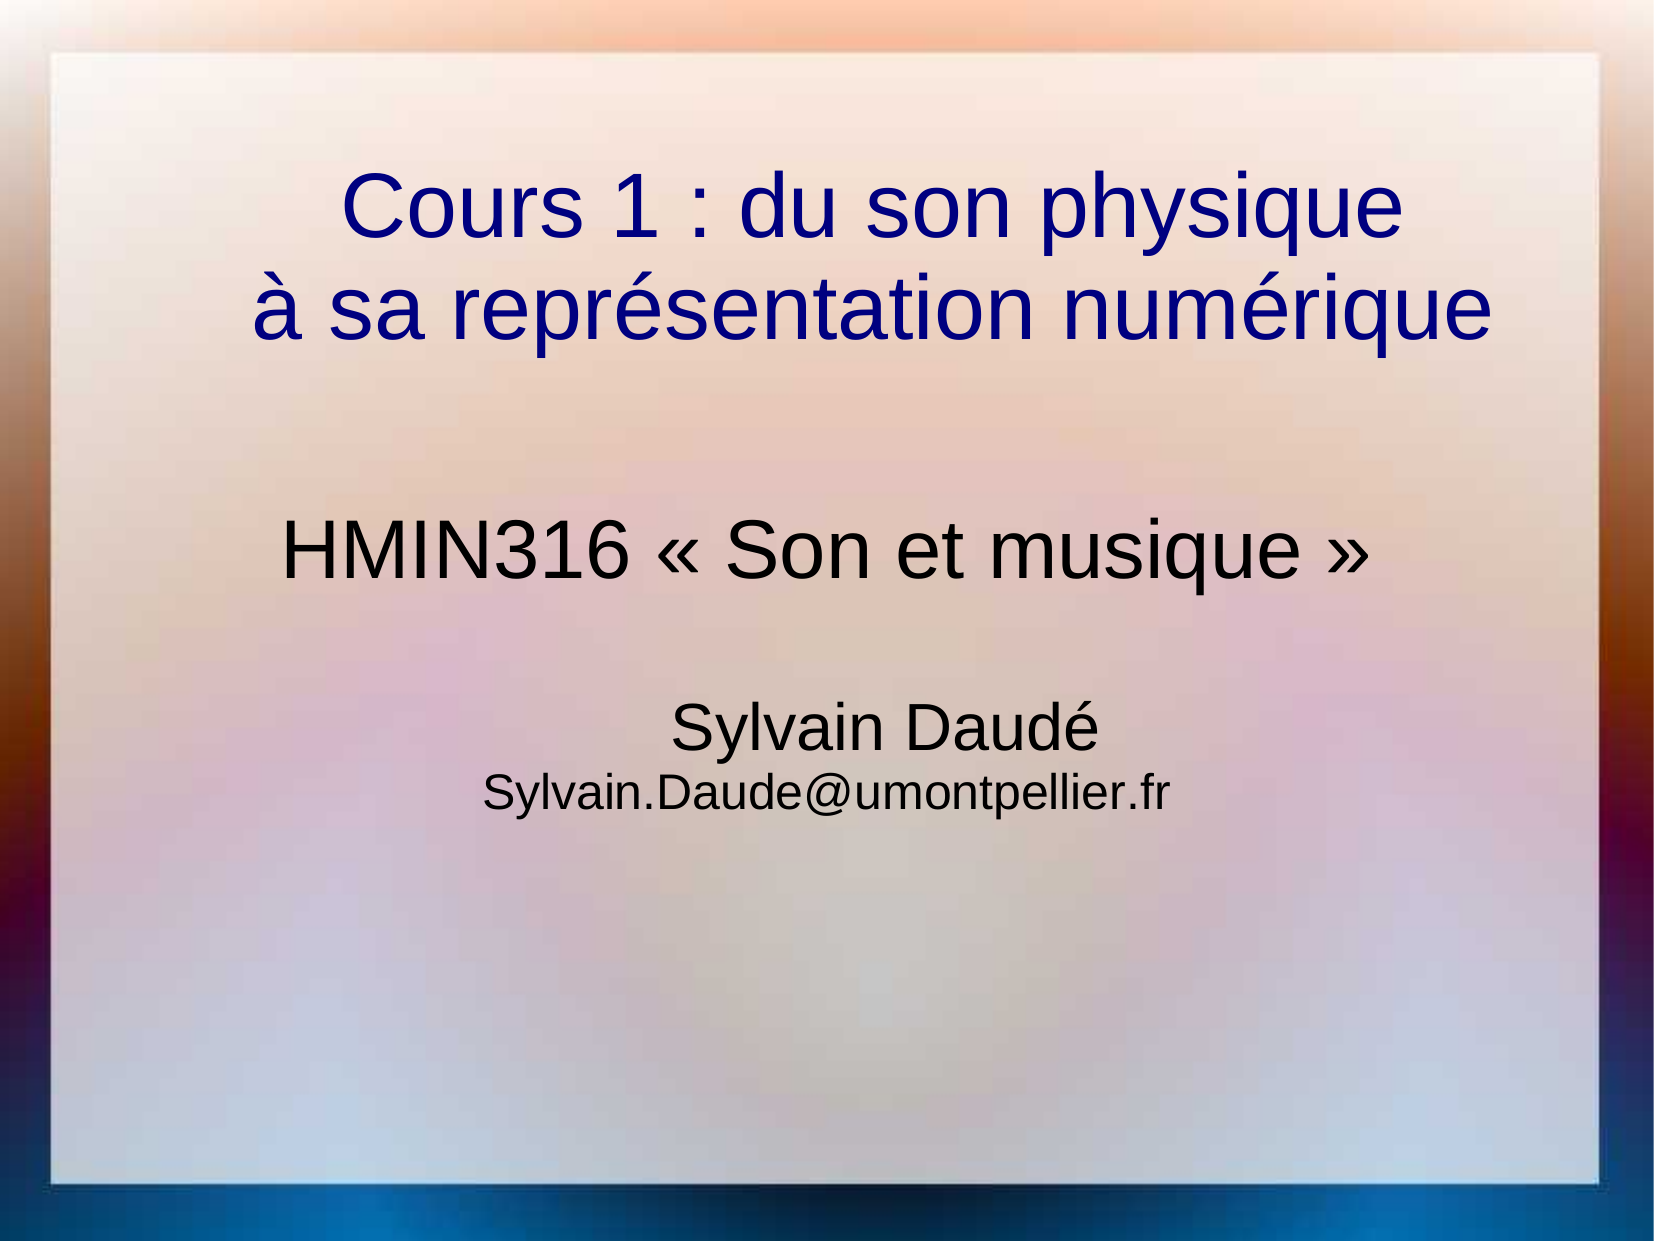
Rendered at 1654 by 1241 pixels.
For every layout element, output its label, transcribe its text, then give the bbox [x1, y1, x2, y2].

title Cours 1 : du son physique à sa représentation numérique [129, 153, 1619, 361]
subtitle HMIN316 « Son et musique » Sylvain Daudé Sylvain.Daude@umontpellier.fr [82, 290, 1571, 1109]
picture [0, 0, 1654, 1241]
